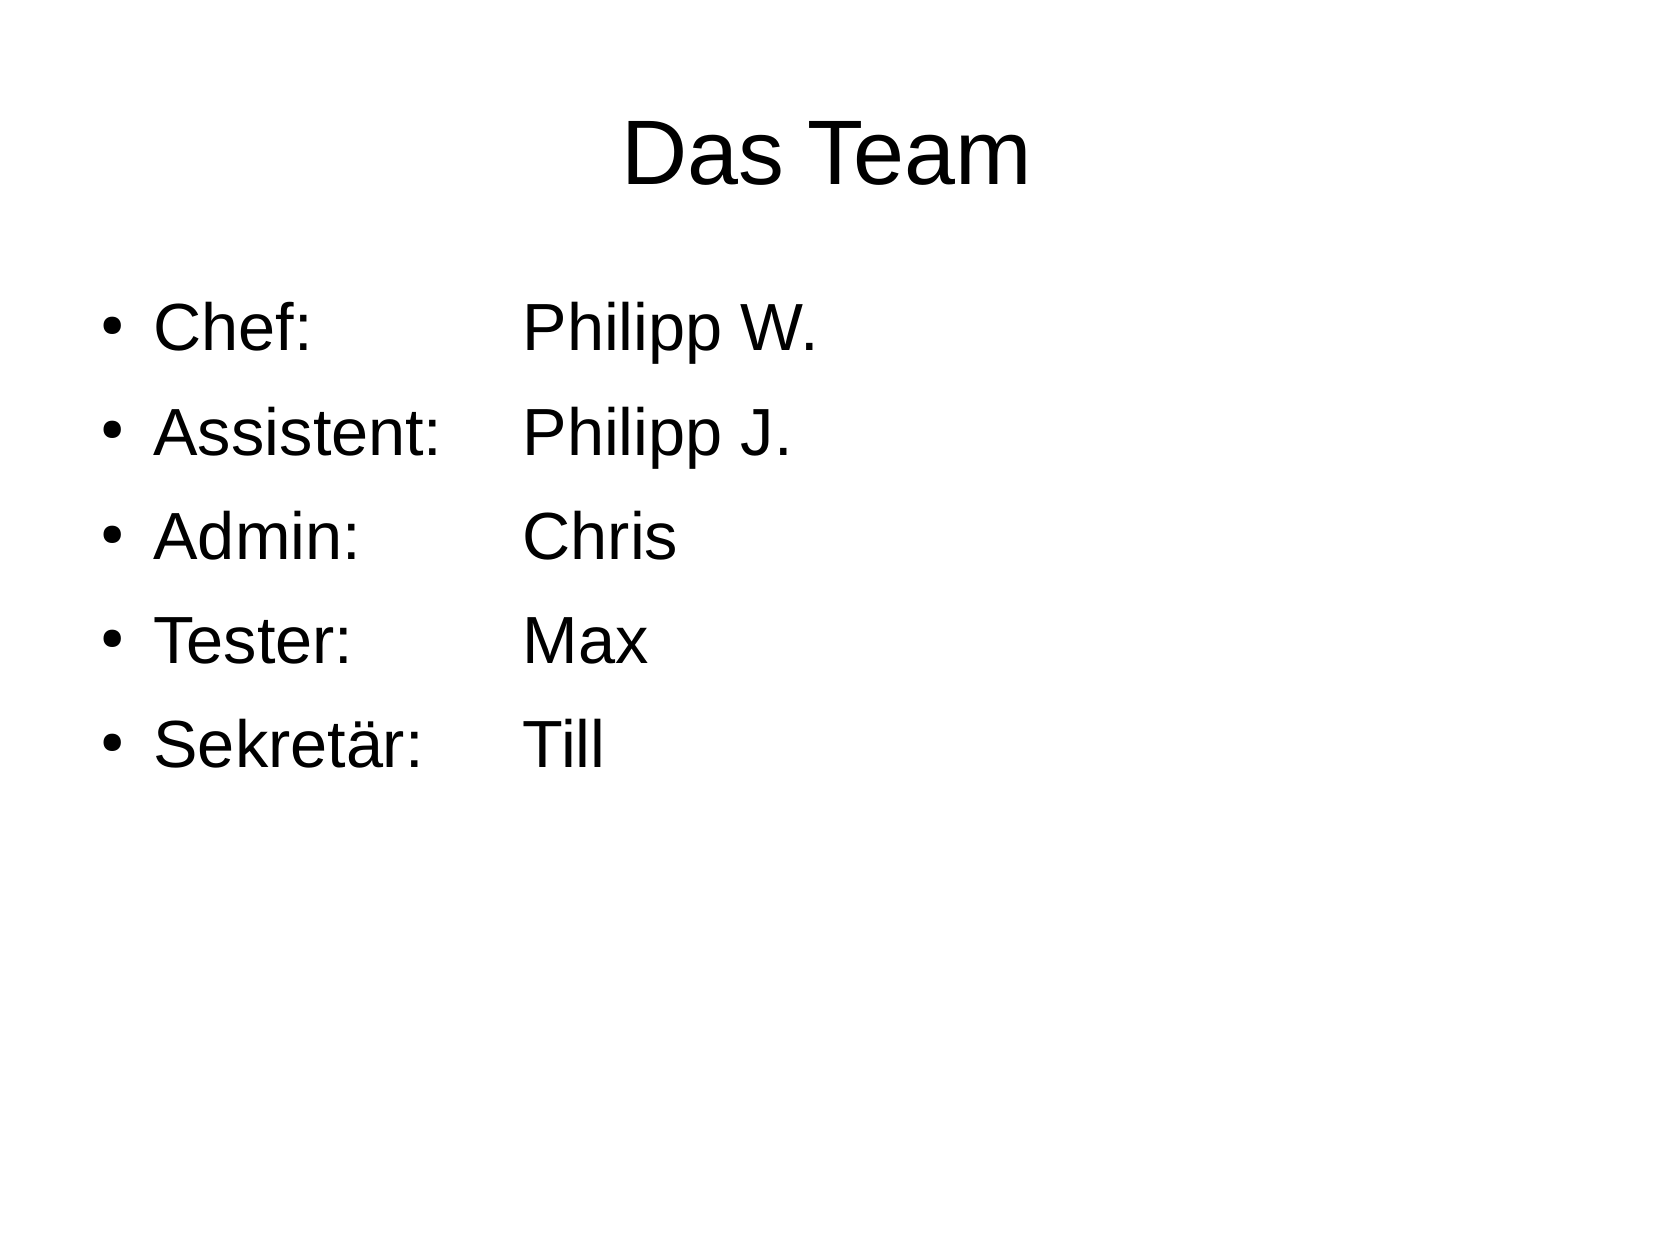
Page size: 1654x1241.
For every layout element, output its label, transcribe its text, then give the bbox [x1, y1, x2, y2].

list Chef: Philipp W. Assistent: Philipp J. Admin: Chris Tester: Max Sekretär: Till [82, 290, 1571, 1094]
title Das Team [82, 49, 1571, 257]
